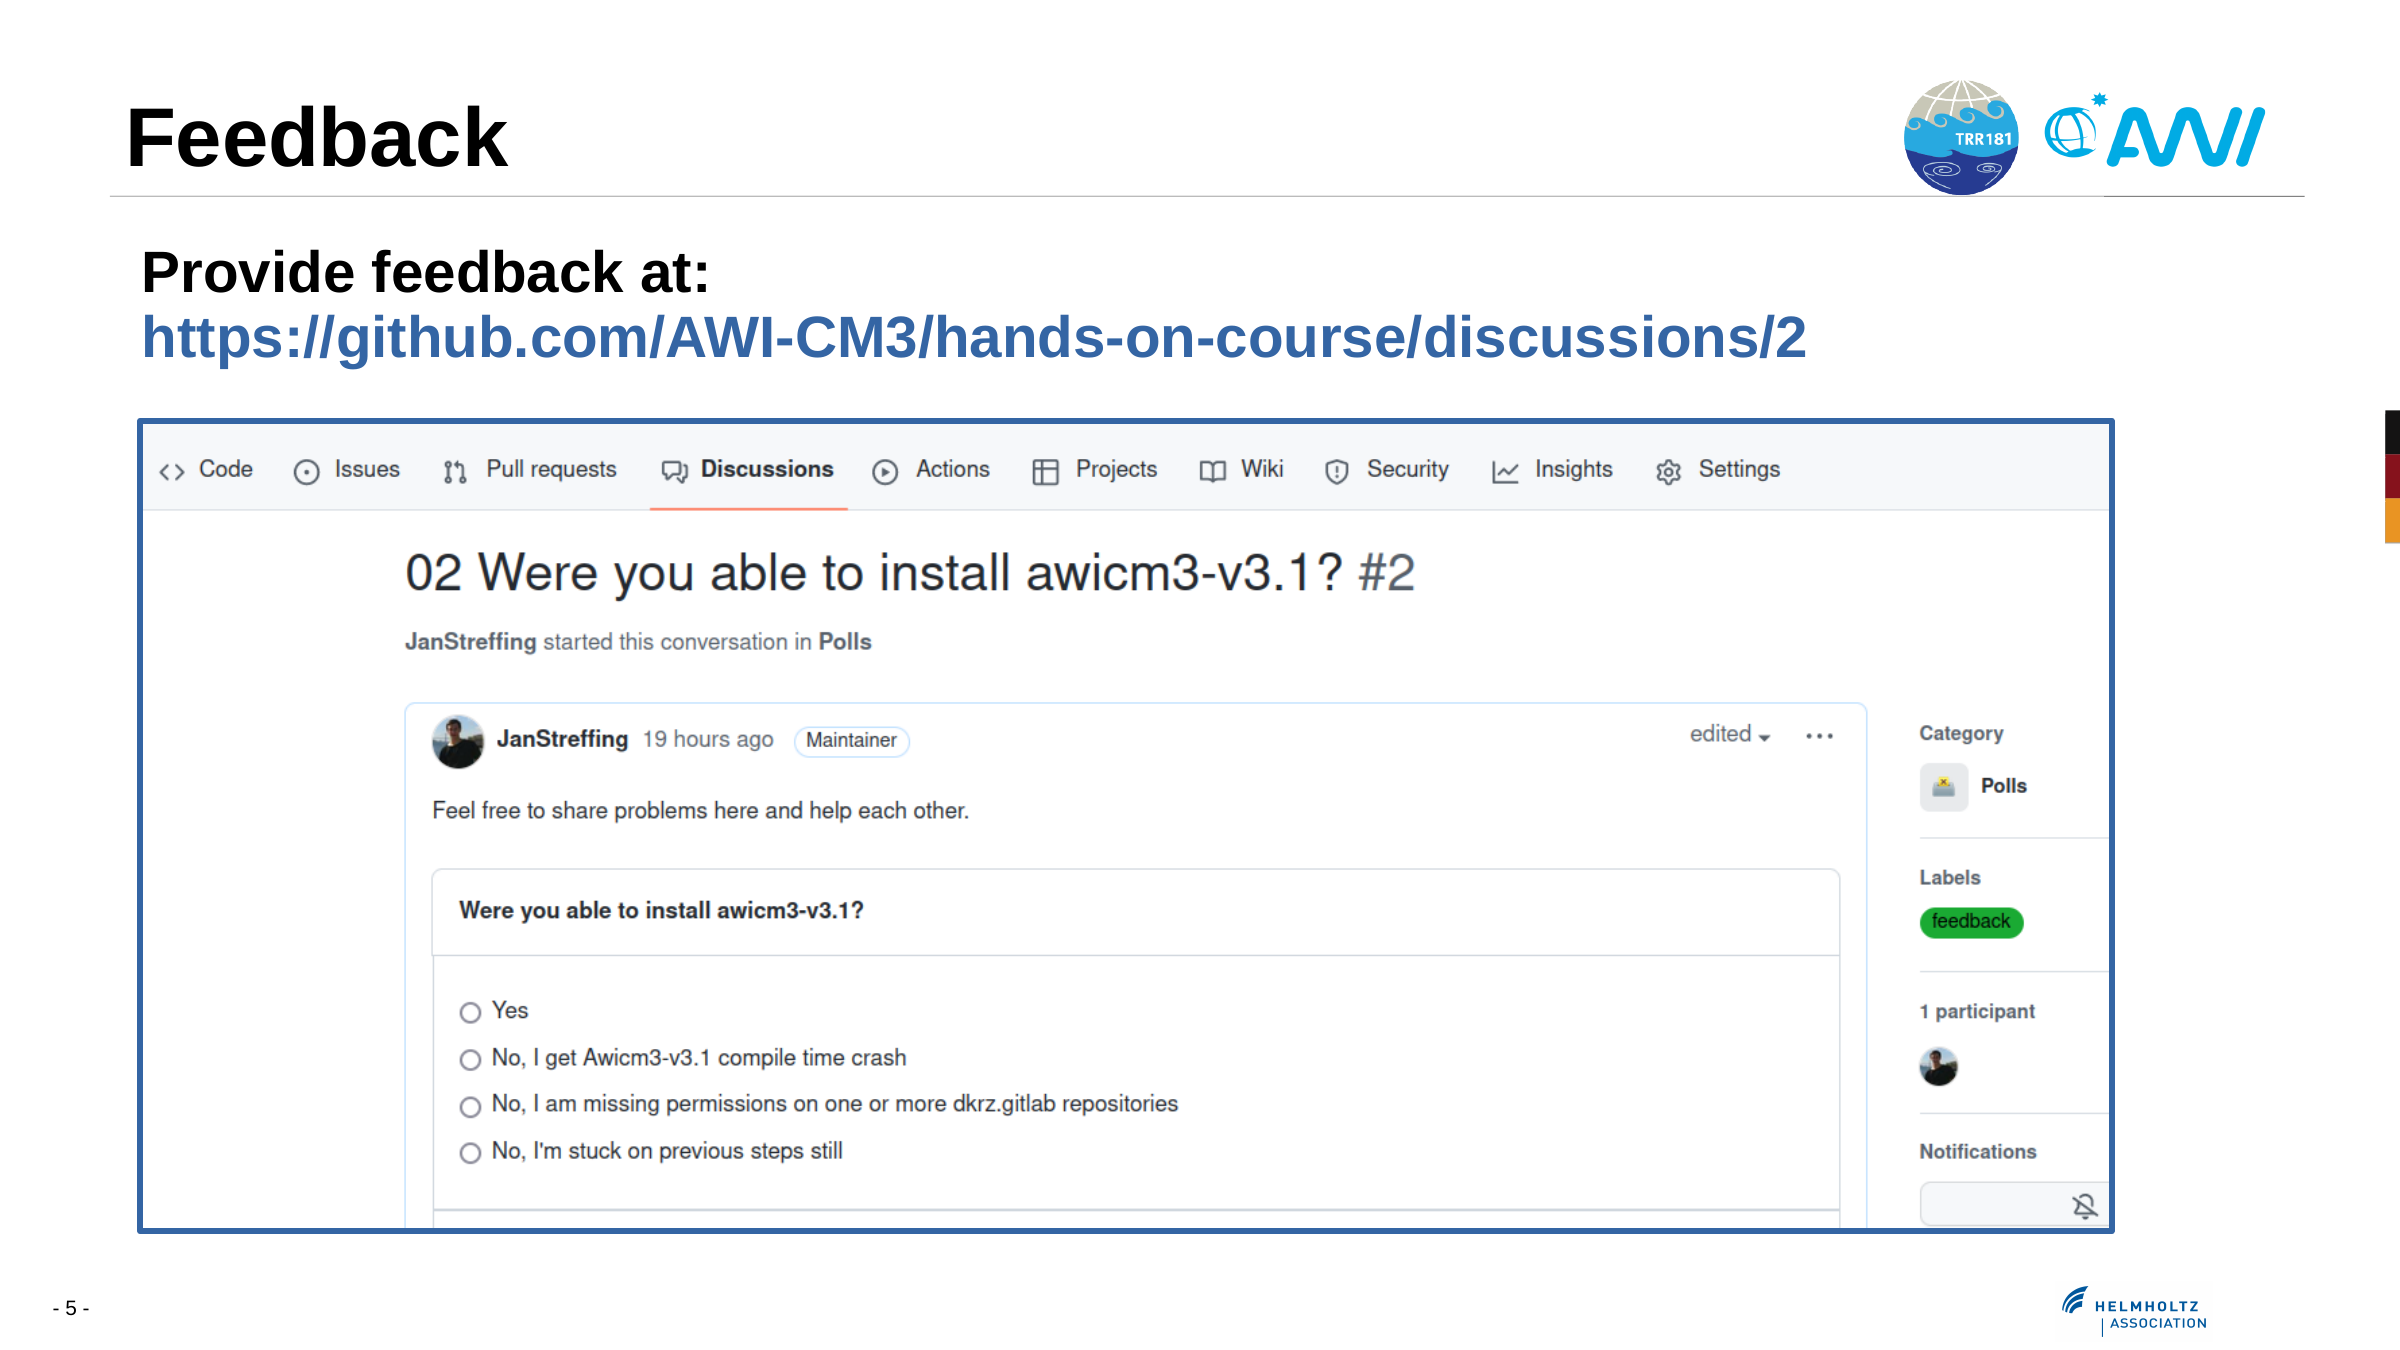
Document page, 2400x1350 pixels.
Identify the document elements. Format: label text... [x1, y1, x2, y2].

picture [2055, 1281, 2213, 1342]
text_box Provide feedback at: https://github.com/AWI-CM3/hands-on-course/discussions/2 [127, 232, 2273, 1187]
picture [143, 423, 2109, 1229]
text_box Feedback [110, 75, 2297, 195]
